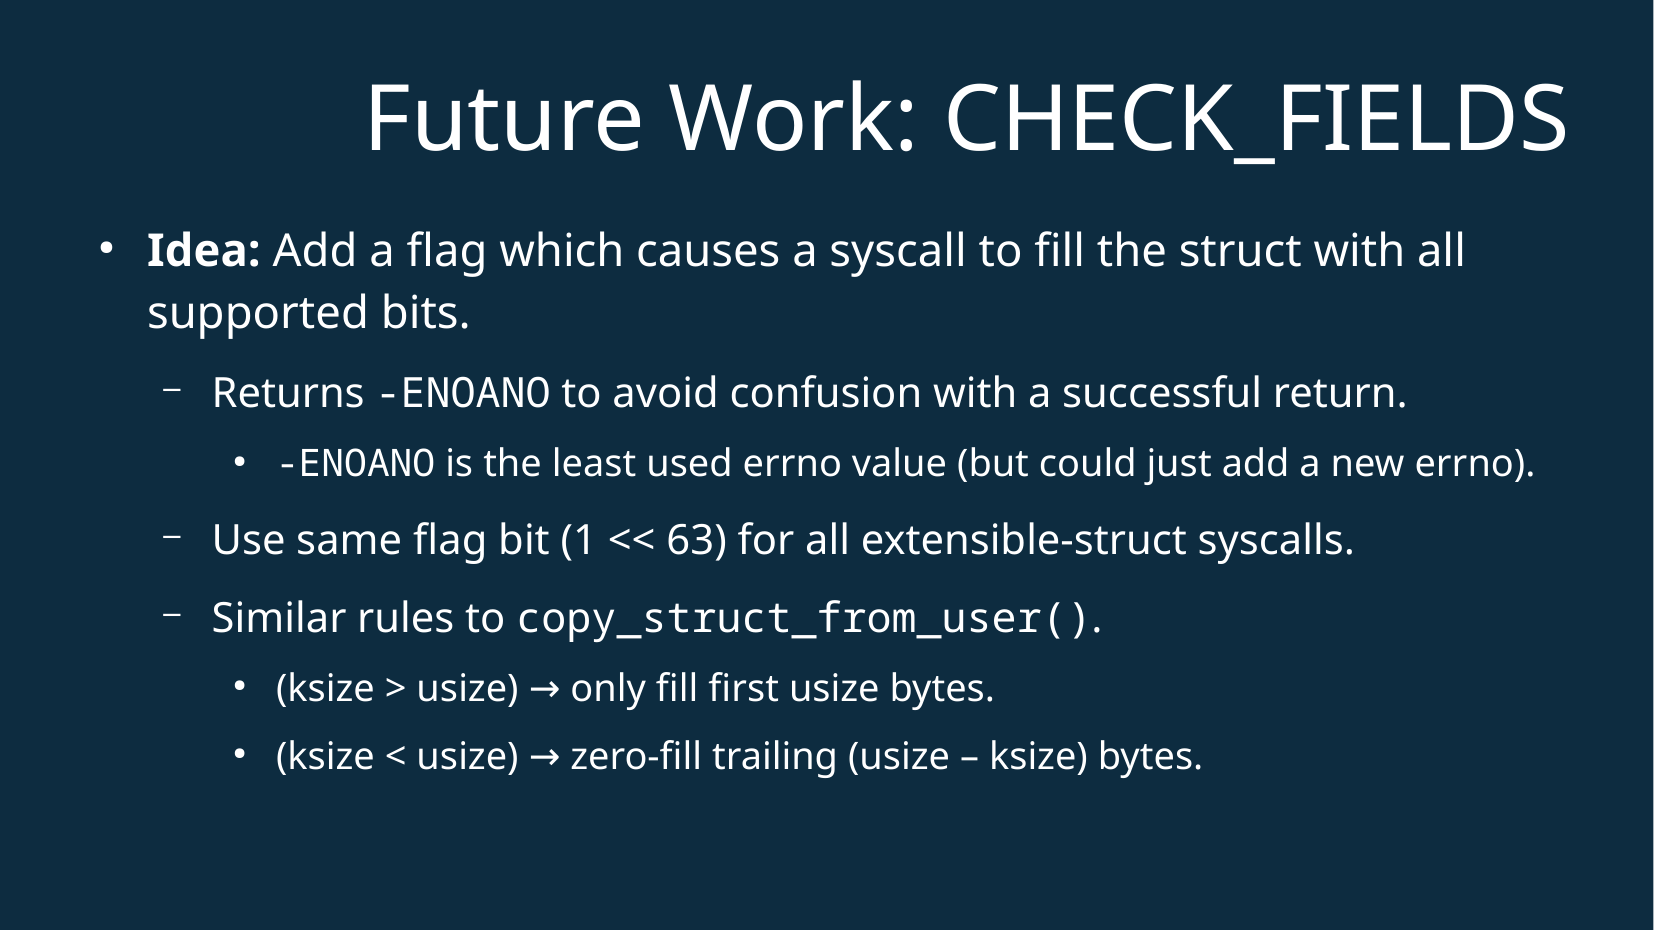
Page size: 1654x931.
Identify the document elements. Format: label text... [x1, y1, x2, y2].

title Future Work: CHECK_FIELDS [82, 37, 1571, 193]
list Idea: Add a flag which causes a syscall to fill the struct with all supported bits. Returns -ENOANO to avoid confusion with a successful return. -ENOANO is the least used errno value (but could just add a new errno). Use same flag bit (1 << 63) for all extensible-struct syscalls. Similar rules to copy_struct_from_user(). (ksize > usize) → only fill first usize bytes. (ksize < usize) → zero-fill trailing (usize – ksize) bytes. [82, 217, 1571, 826]
